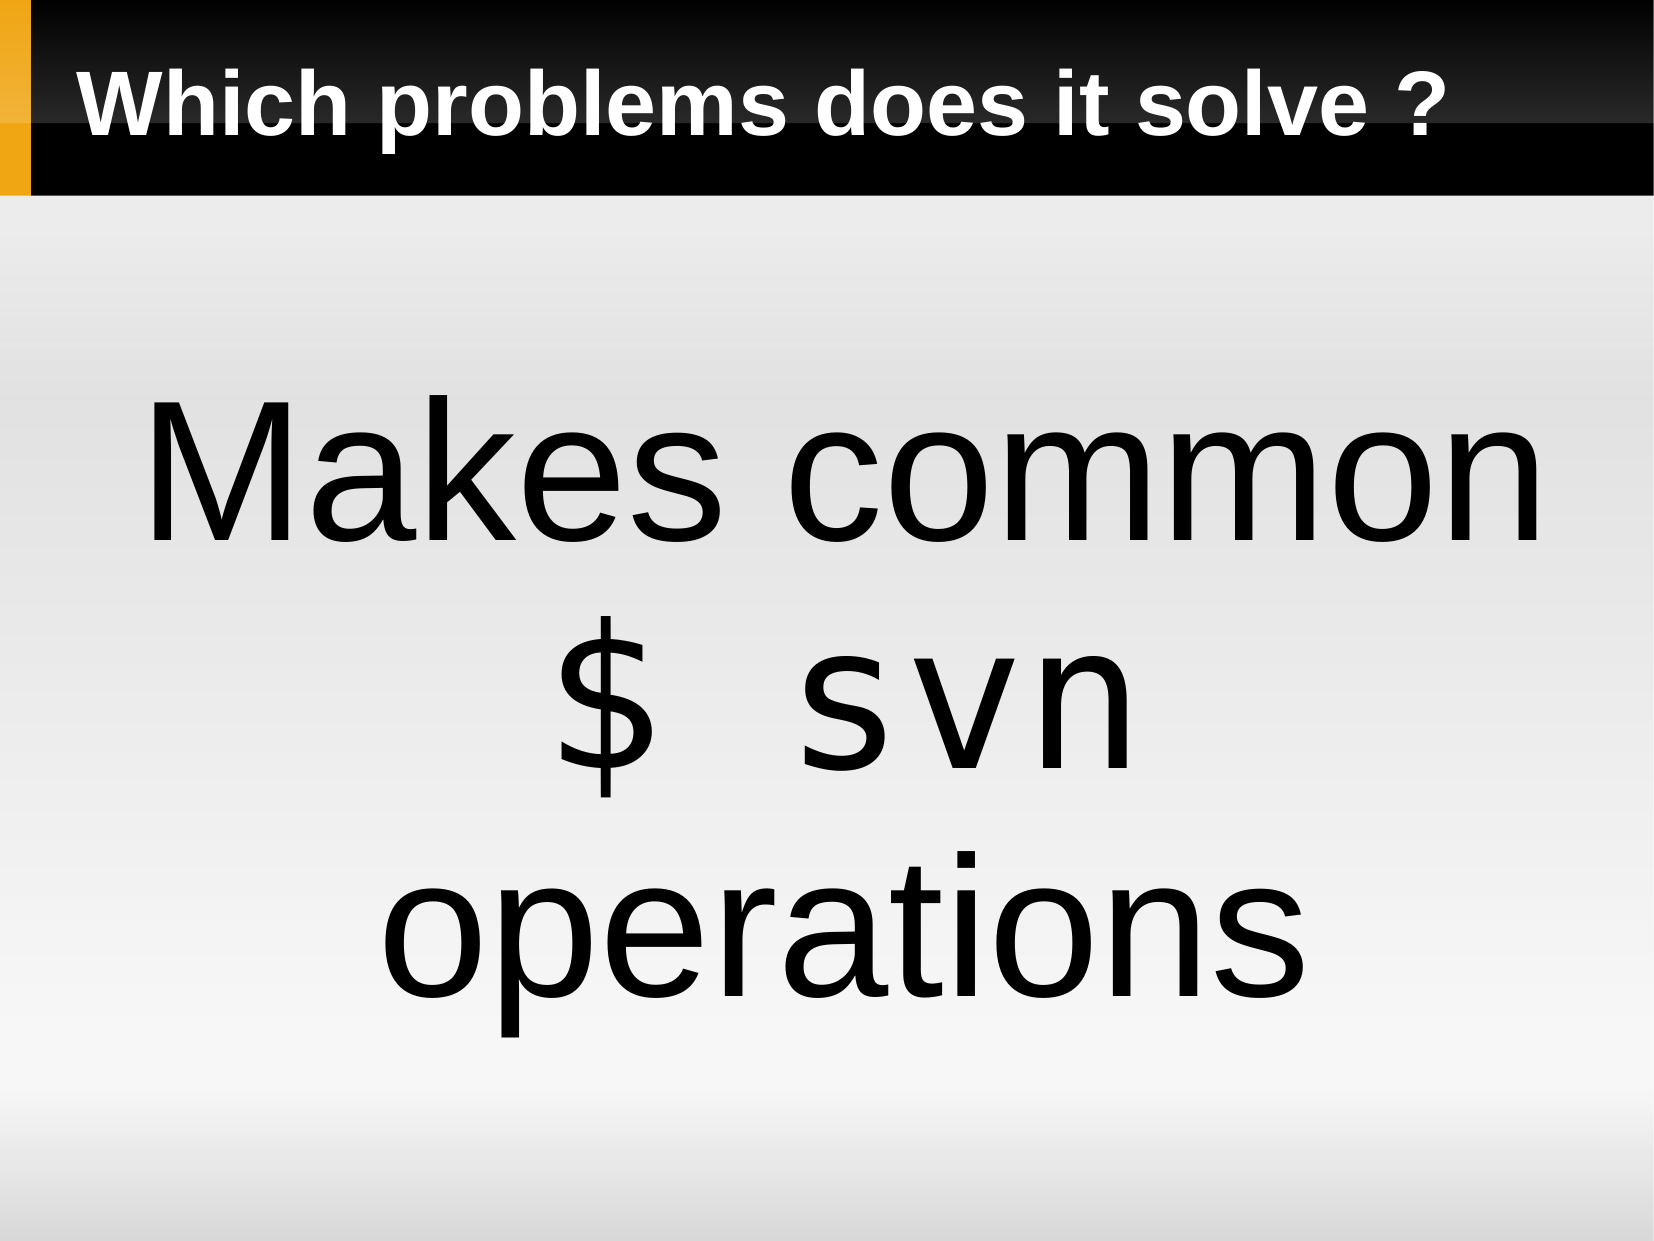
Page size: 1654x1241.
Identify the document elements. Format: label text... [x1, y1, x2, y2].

subtitle Makes common $ svn operations [82, 297, 1571, 1102]
title Which problems does it solve ? [76, 7, 1565, 200]
picture [0, 0, 1654, 1241]
